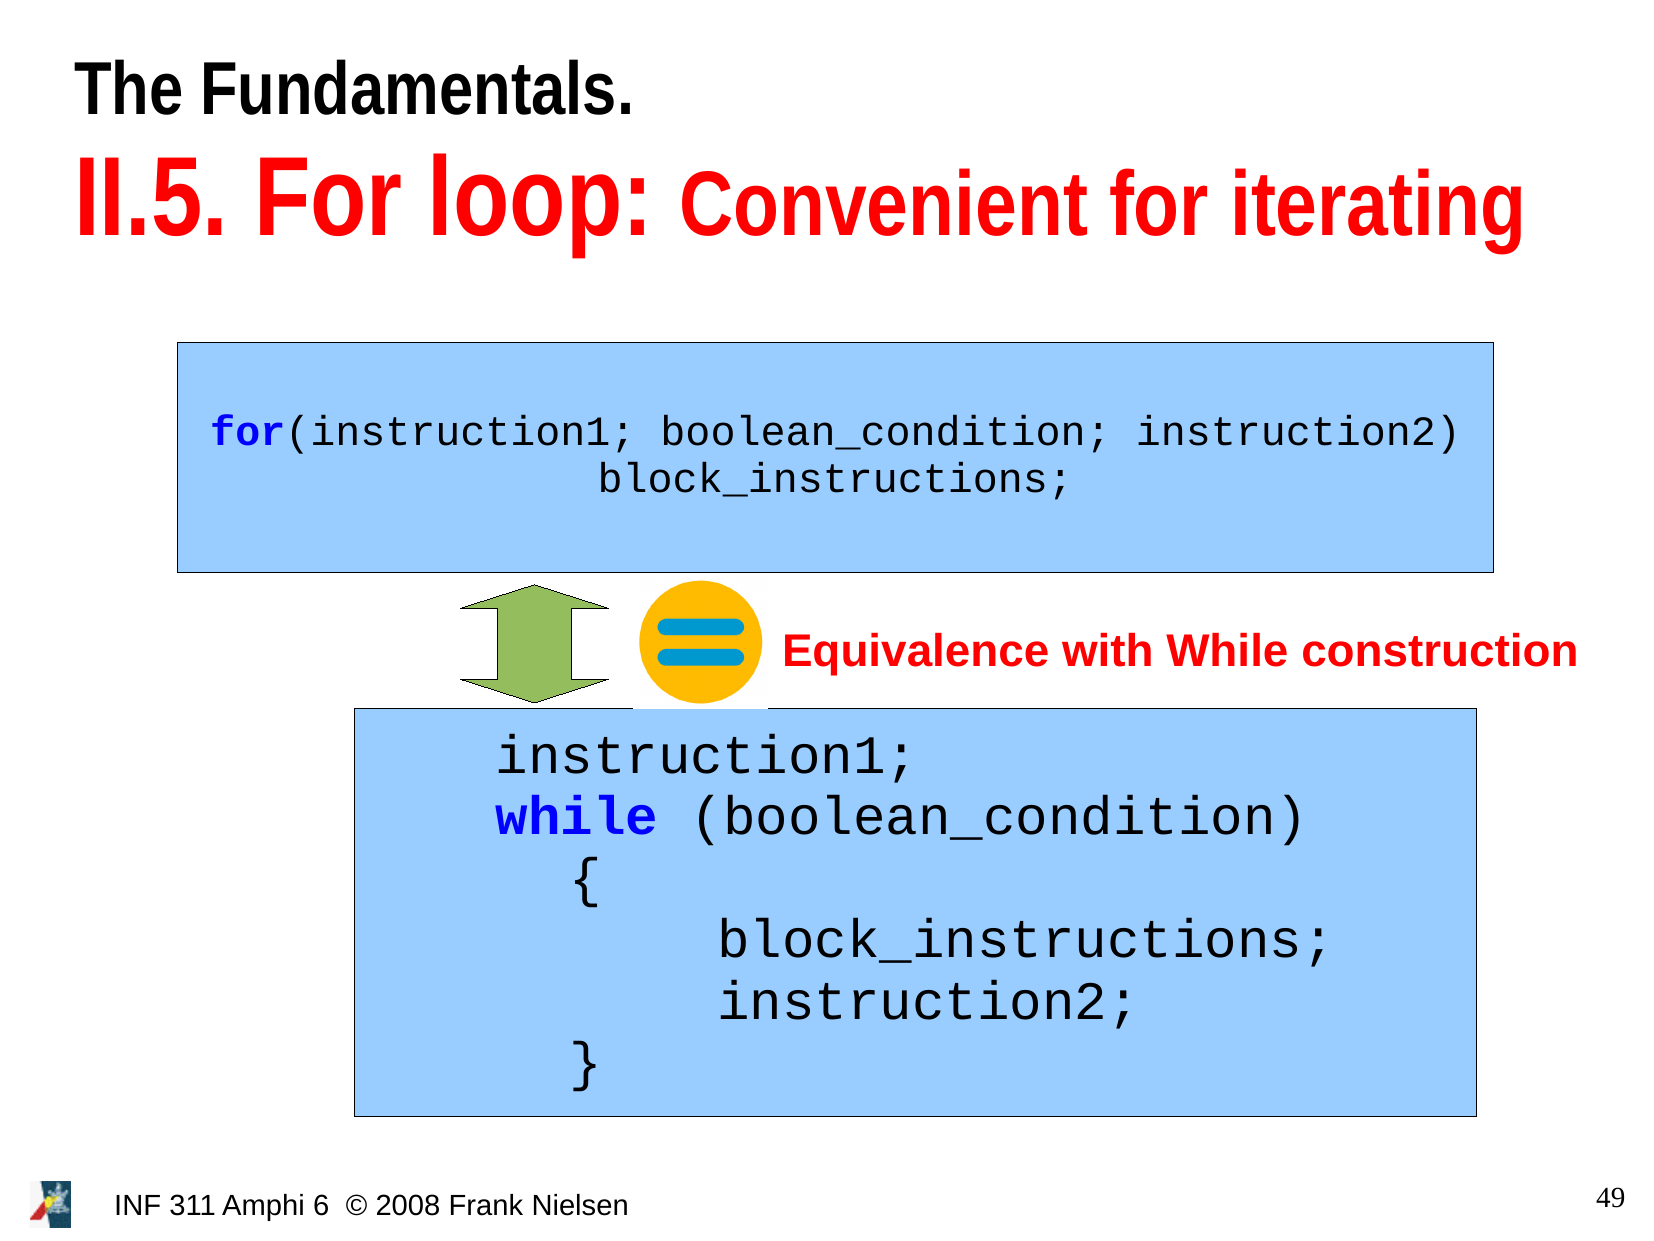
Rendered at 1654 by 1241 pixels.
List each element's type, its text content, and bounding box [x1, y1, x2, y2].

picture [29, 1181, 71, 1228]
text_box The Fundamentals. II.5. For loop: Convenient for iterating [59, 36, 1543, 267]
text_box for(instruction1; boolean_condition; instruction2) block_instructions; [177, 342, 1494, 573]
picture [633, 574, 768, 709]
text_box Equivalence with While construction [768, 617, 1595, 686]
text_box instruction1; while (boolean_condition) { block_instructions; instruction2; } [354, 708, 1477, 1117]
text_box [460, 584, 609, 703]
